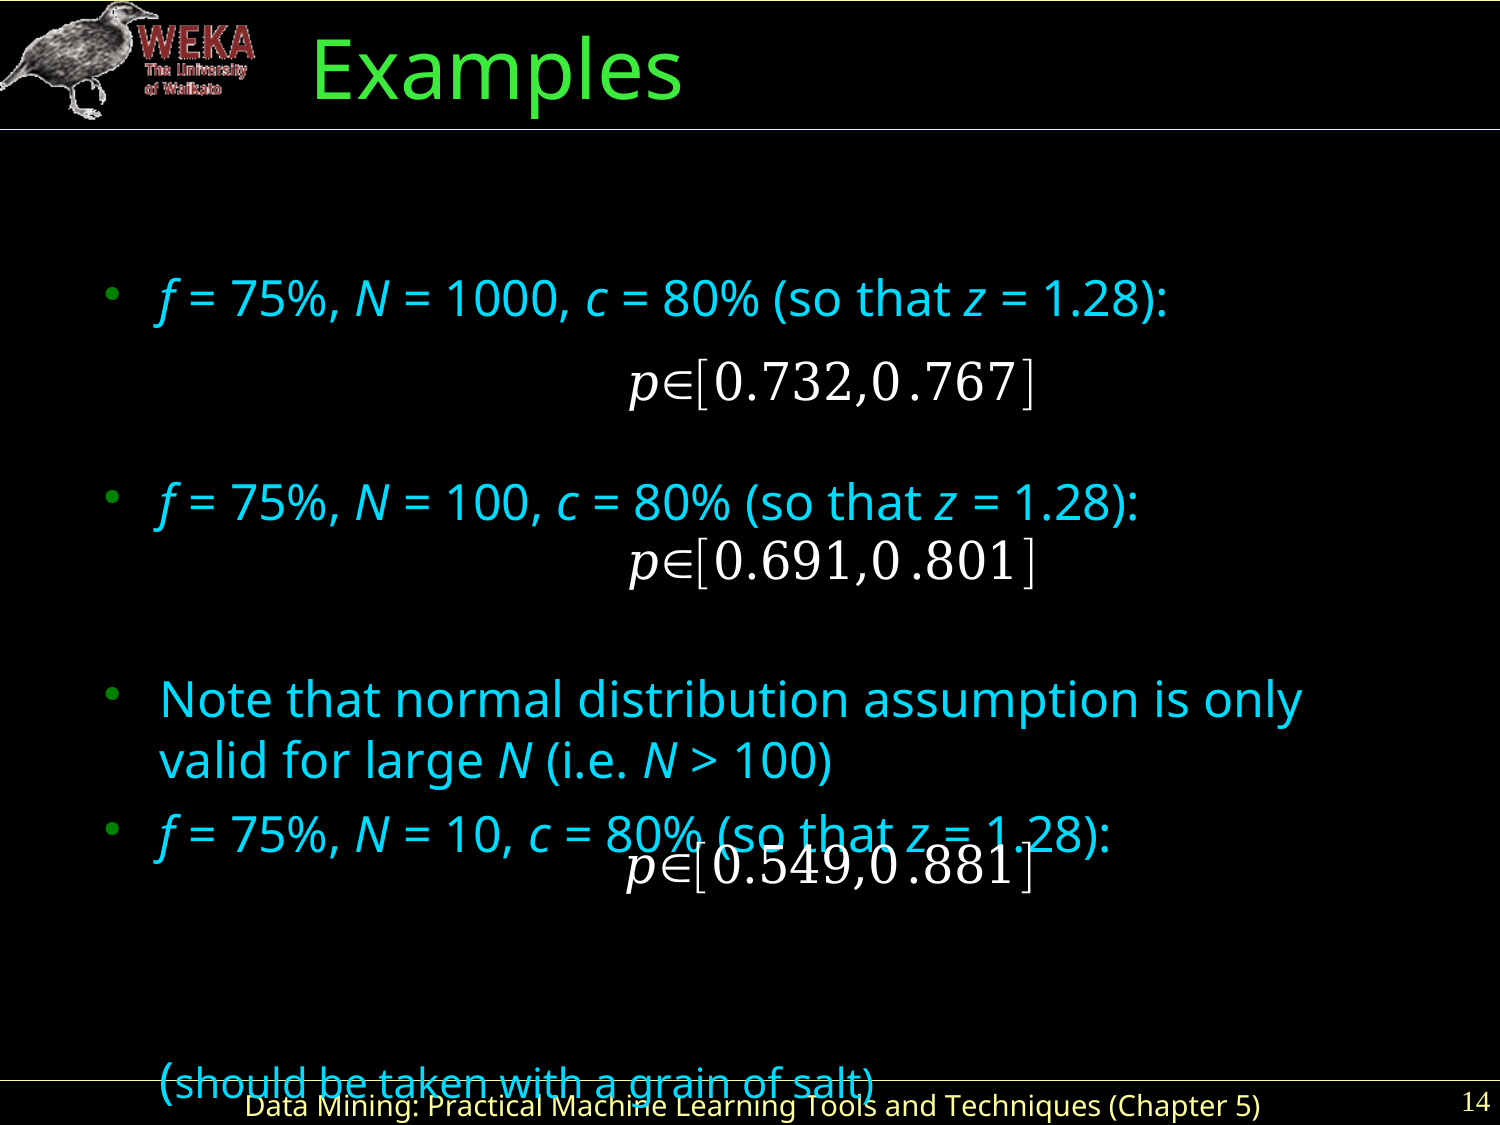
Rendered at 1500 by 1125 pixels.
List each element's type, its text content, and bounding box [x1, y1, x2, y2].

picture [0, 1, 266, 129]
chart [617, 835, 1040, 897]
text_box f = 75%, N = 1000, c = 80% (so that z = 1.28): f = 75%, N = 100, c = 80% (so that z = 1.28): Note that normal distribution assumption is only valid for large N (i.e. N > 100) f = 75%, N = 10, c = 80% (so that z = 1.28): (should be taken with a grain of salt) [88, 260, 1388, 1072]
title Examples [295, 0, 1500, 148]
chart [620, 352, 1042, 414]
chart [620, 531, 1043, 593]
